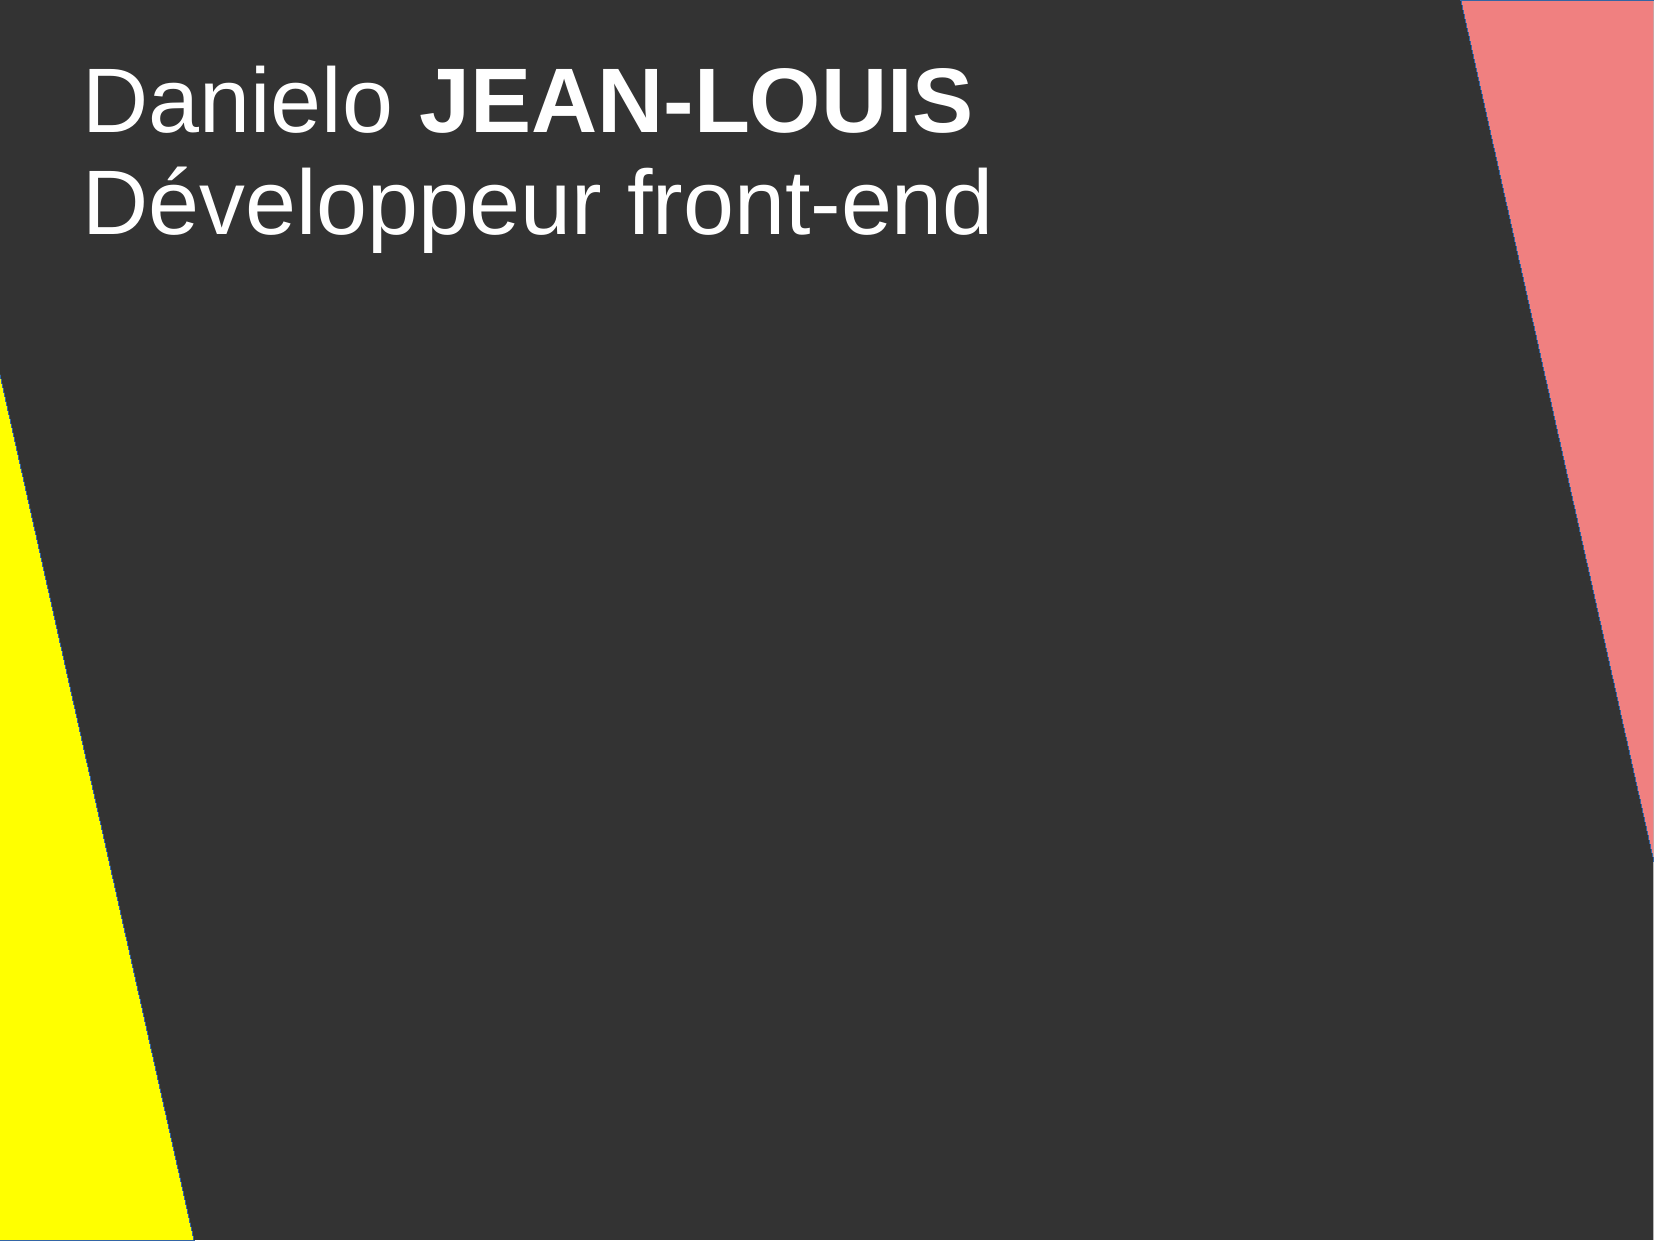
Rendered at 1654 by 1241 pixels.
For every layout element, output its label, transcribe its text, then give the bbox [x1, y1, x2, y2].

text_box [0, 374, 195, 1241]
text_box [1460, 0, 1654, 862]
subtitle Danielo JEAN-LOUIS Développeur front-end [82, 49, 1571, 1010]
